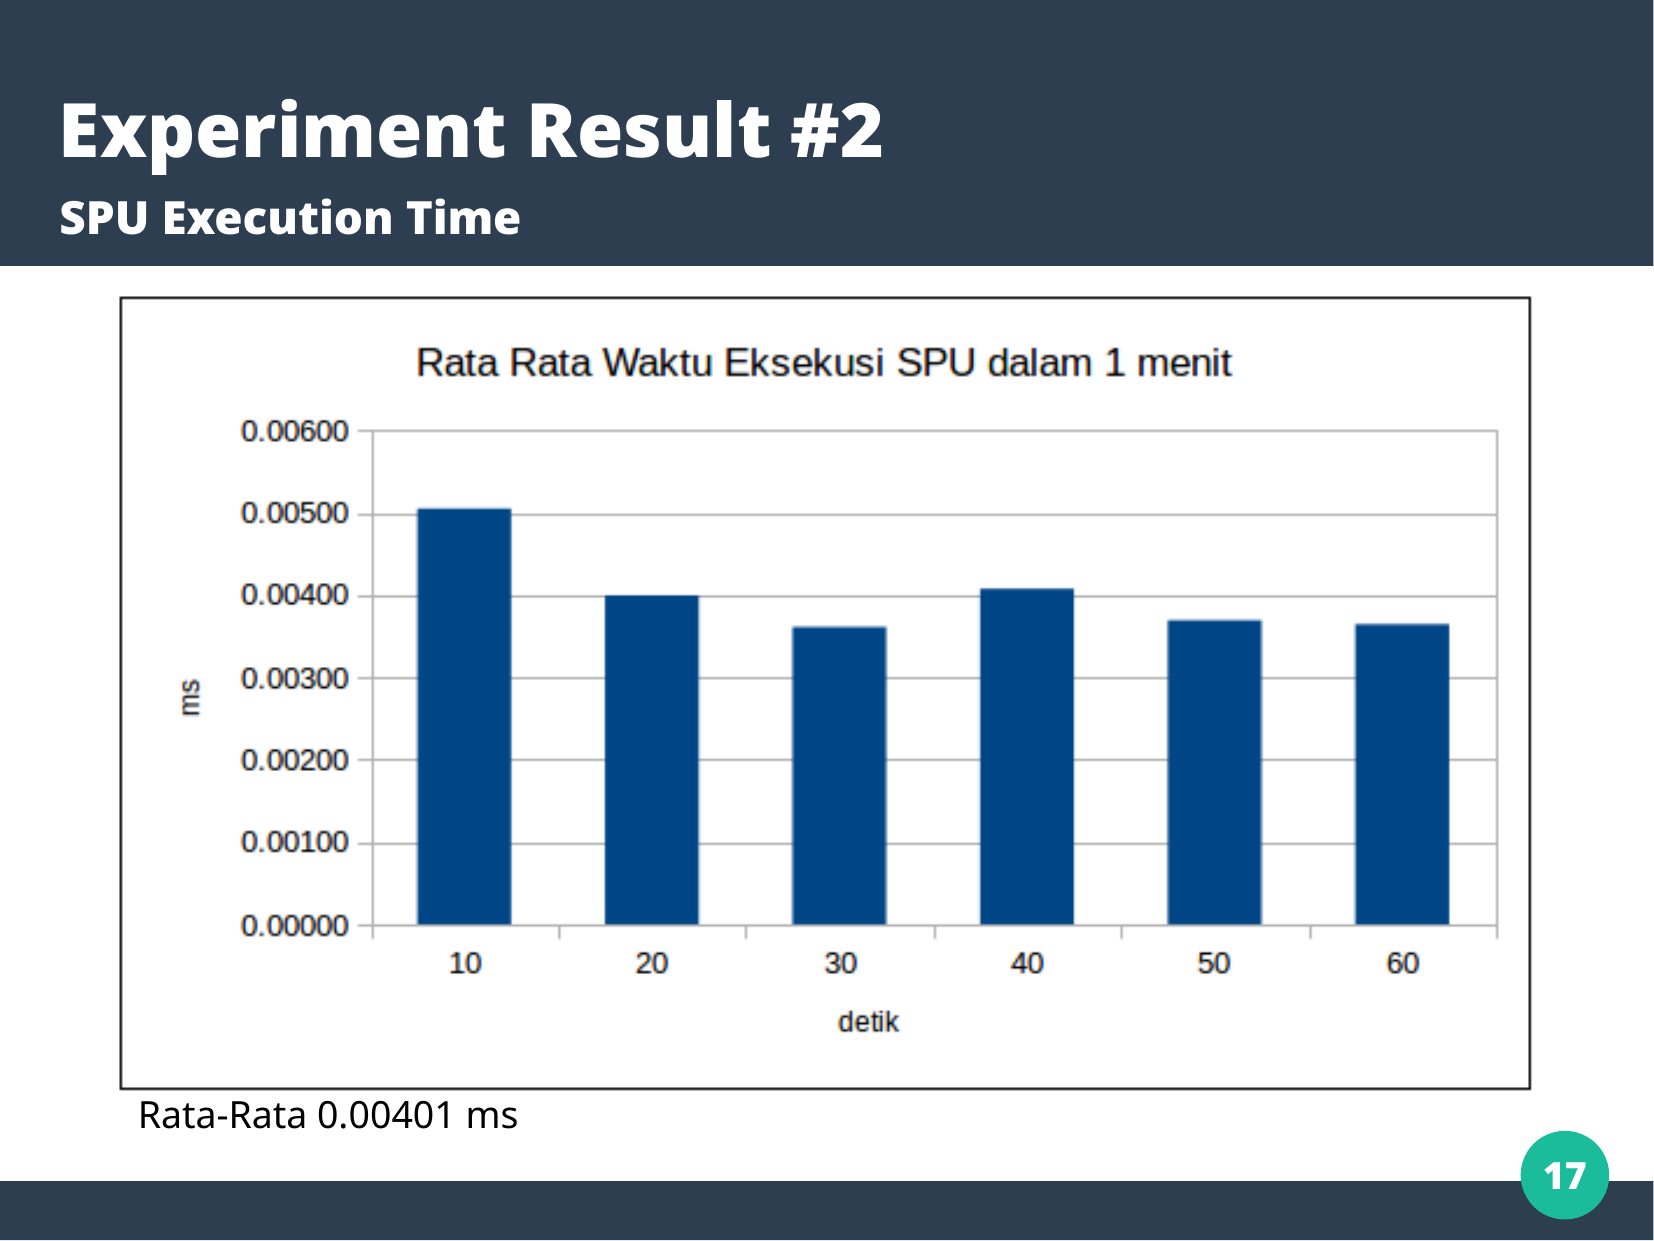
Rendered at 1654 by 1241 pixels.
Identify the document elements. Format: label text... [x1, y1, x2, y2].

text_box Rata-Rata 0.00401 ms [123, 1080, 650, 1183]
title SPU Execution Time [59, 167, 1595, 267]
title Experiment Result #2 [58, 49, 1595, 207]
picture [118, 295, 1534, 1093]
